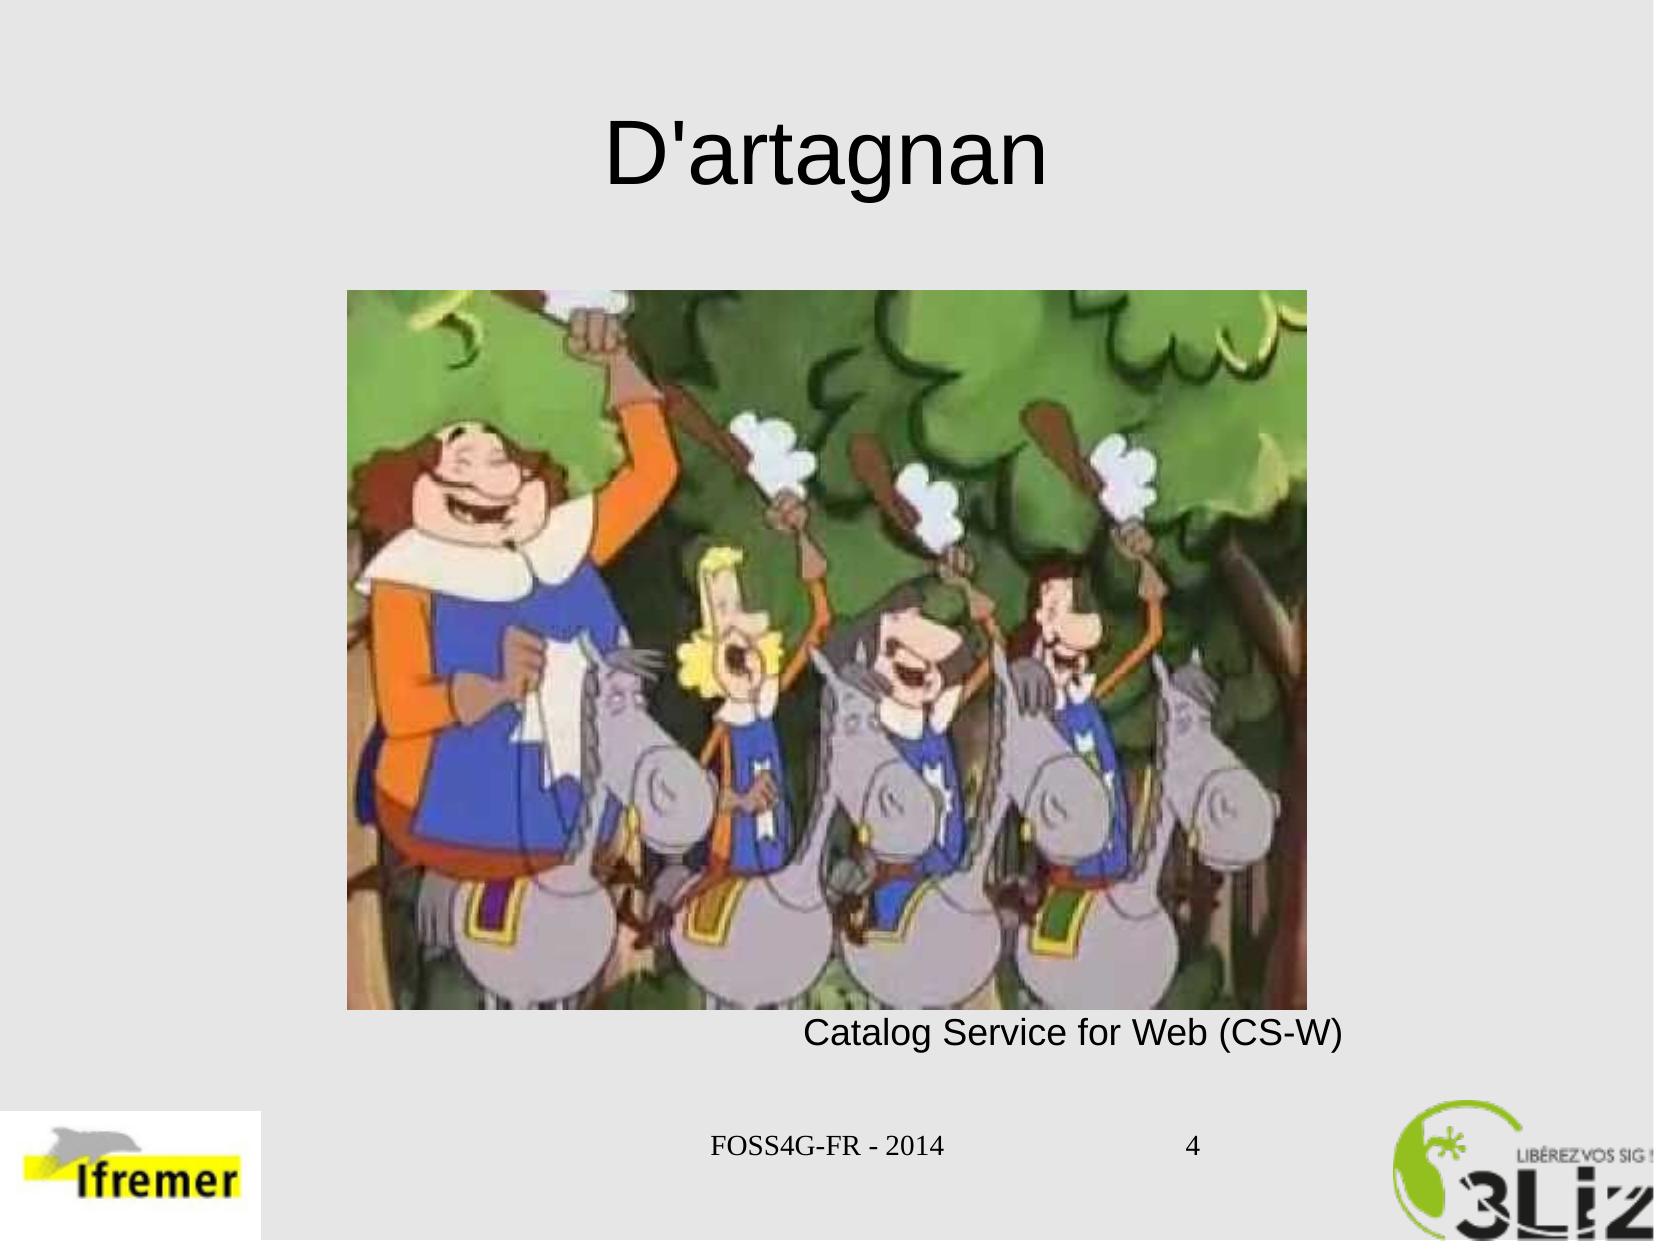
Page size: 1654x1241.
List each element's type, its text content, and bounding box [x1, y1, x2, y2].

picture [347, 290, 1307, 1003]
text_box Catalog Service for Web (CS-W) [324, 1003, 1359, 1061]
title D'artagnan [82, 49, 1571, 257]
picture [1393, 1100, 1654, 1241]
picture [0, 1111, 261, 1241]
